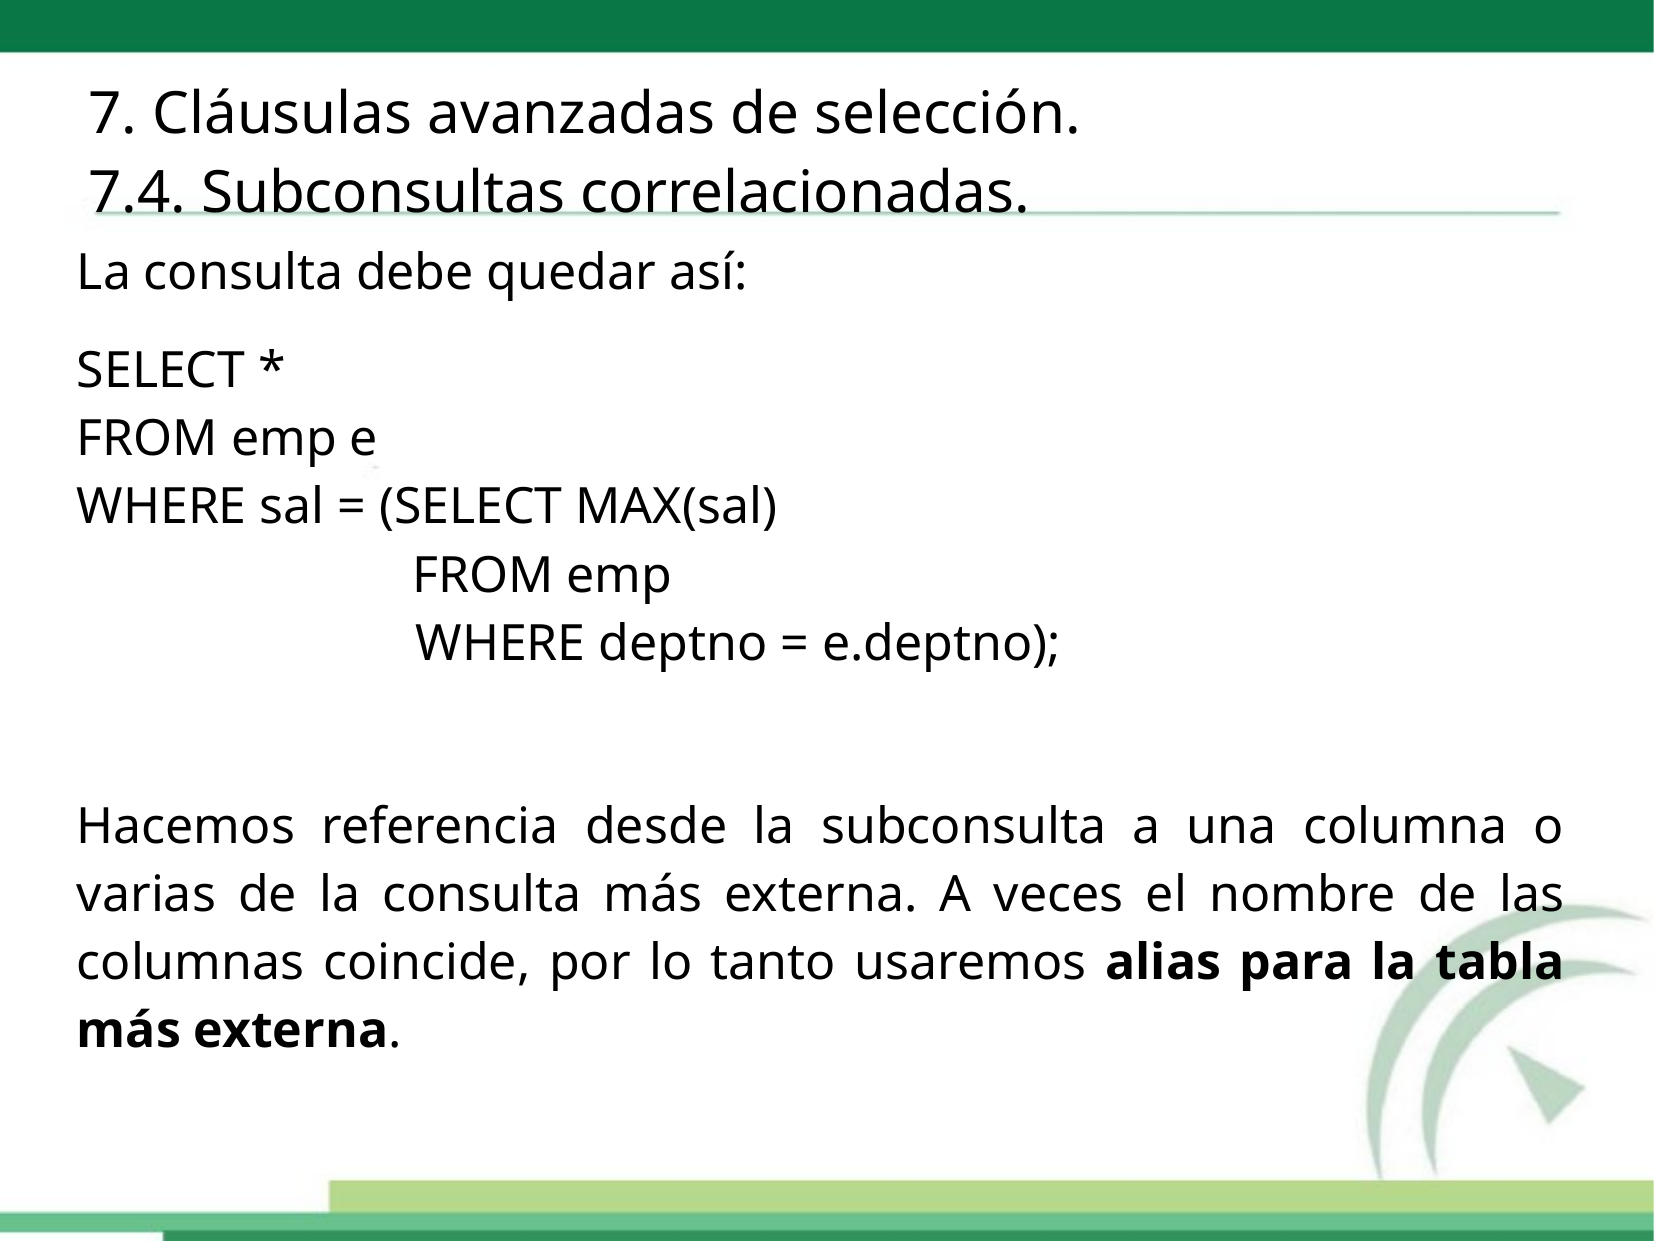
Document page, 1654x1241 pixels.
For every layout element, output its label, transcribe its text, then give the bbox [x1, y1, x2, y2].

list La consulta debe quedar así: SELECT * FROM emp e WHERE sal = (SELECT MAX(sal) FROM emp WHERE deptno = e.deptno); Hacemos referencia desde la subconsulta a una columna o varias de la consulta más externa. A veces el nombre de las columnas coincide, por lo tanto usaremos alias para la tabla más externa. [76, 236, 1565, 1040]
picture [0, 0, 1654, 1241]
title 7. Cláusulas avanzadas de selección. 7.4. Subconsultas correlacionadas. [88, 46, 1577, 254]
